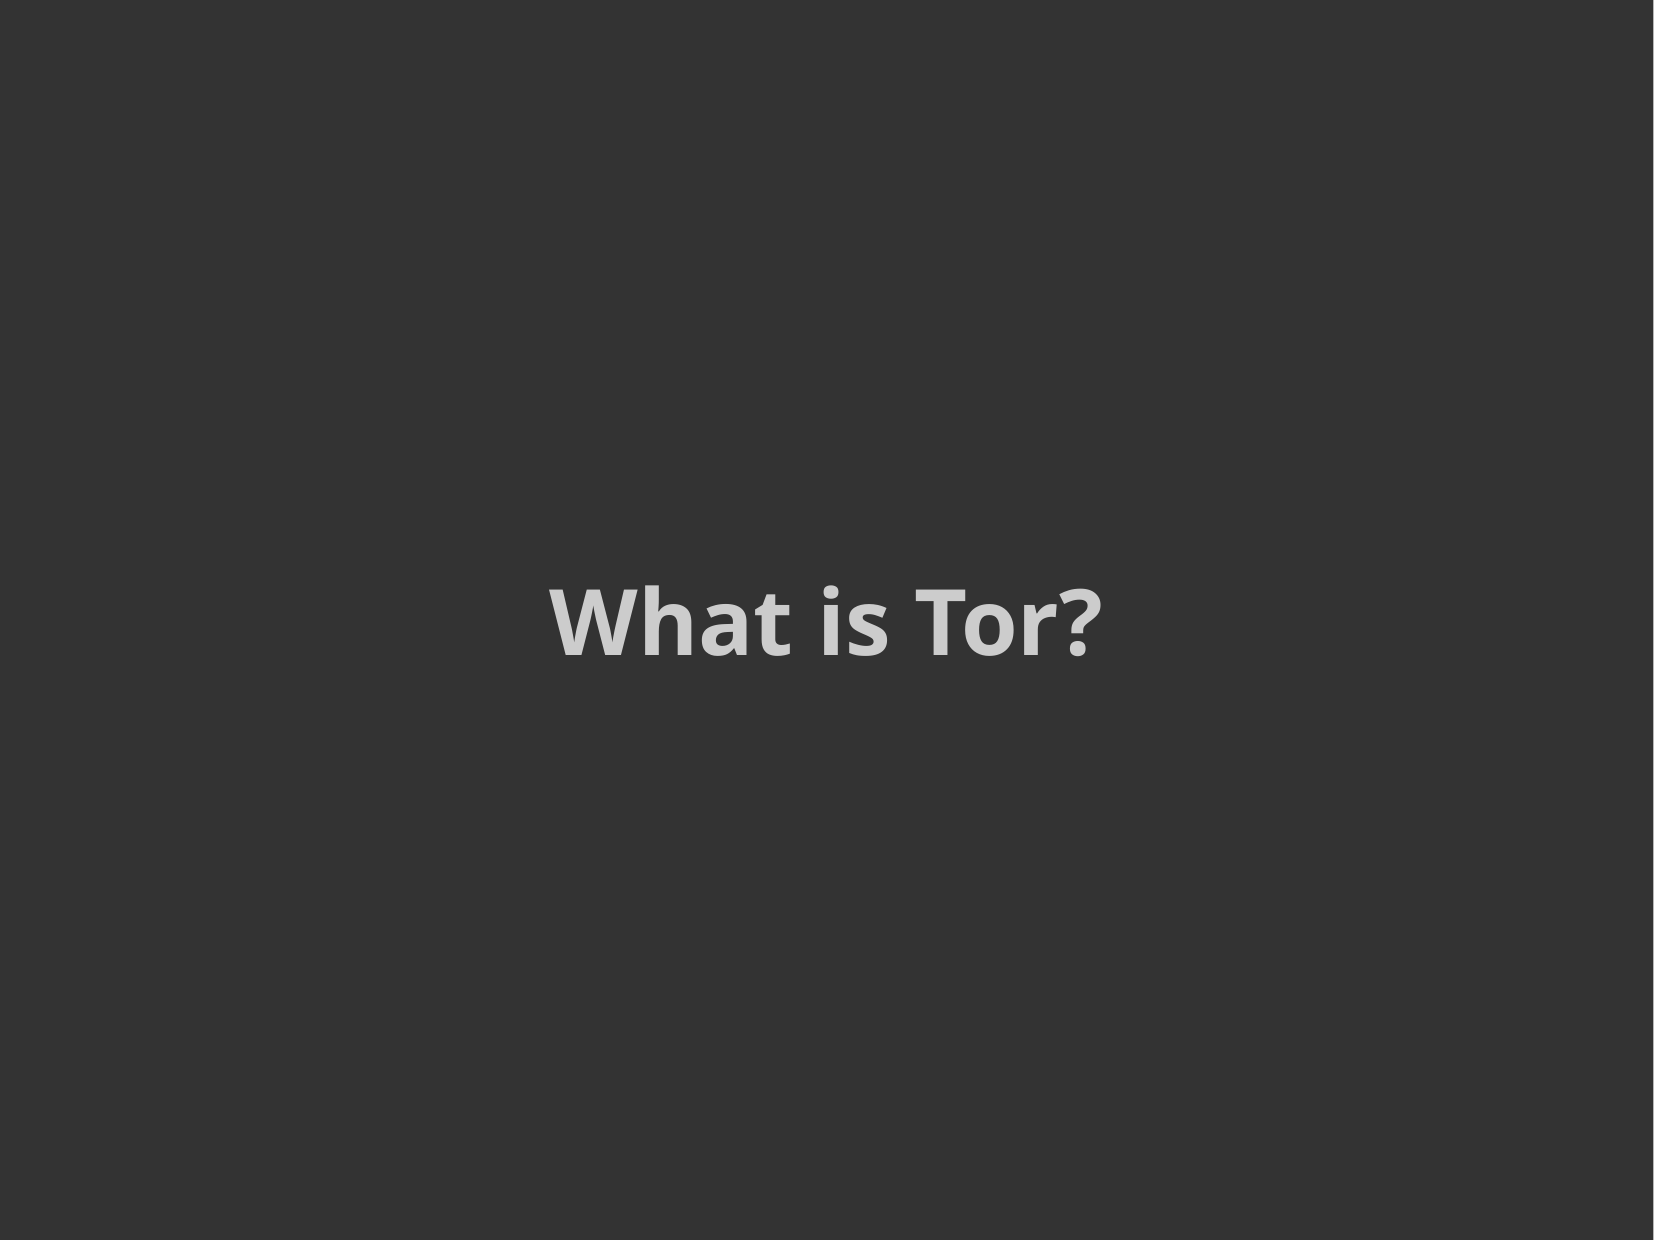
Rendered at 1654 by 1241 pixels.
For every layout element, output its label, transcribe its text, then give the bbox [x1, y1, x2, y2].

title What is Tor? [82, 516, 1571, 724]
